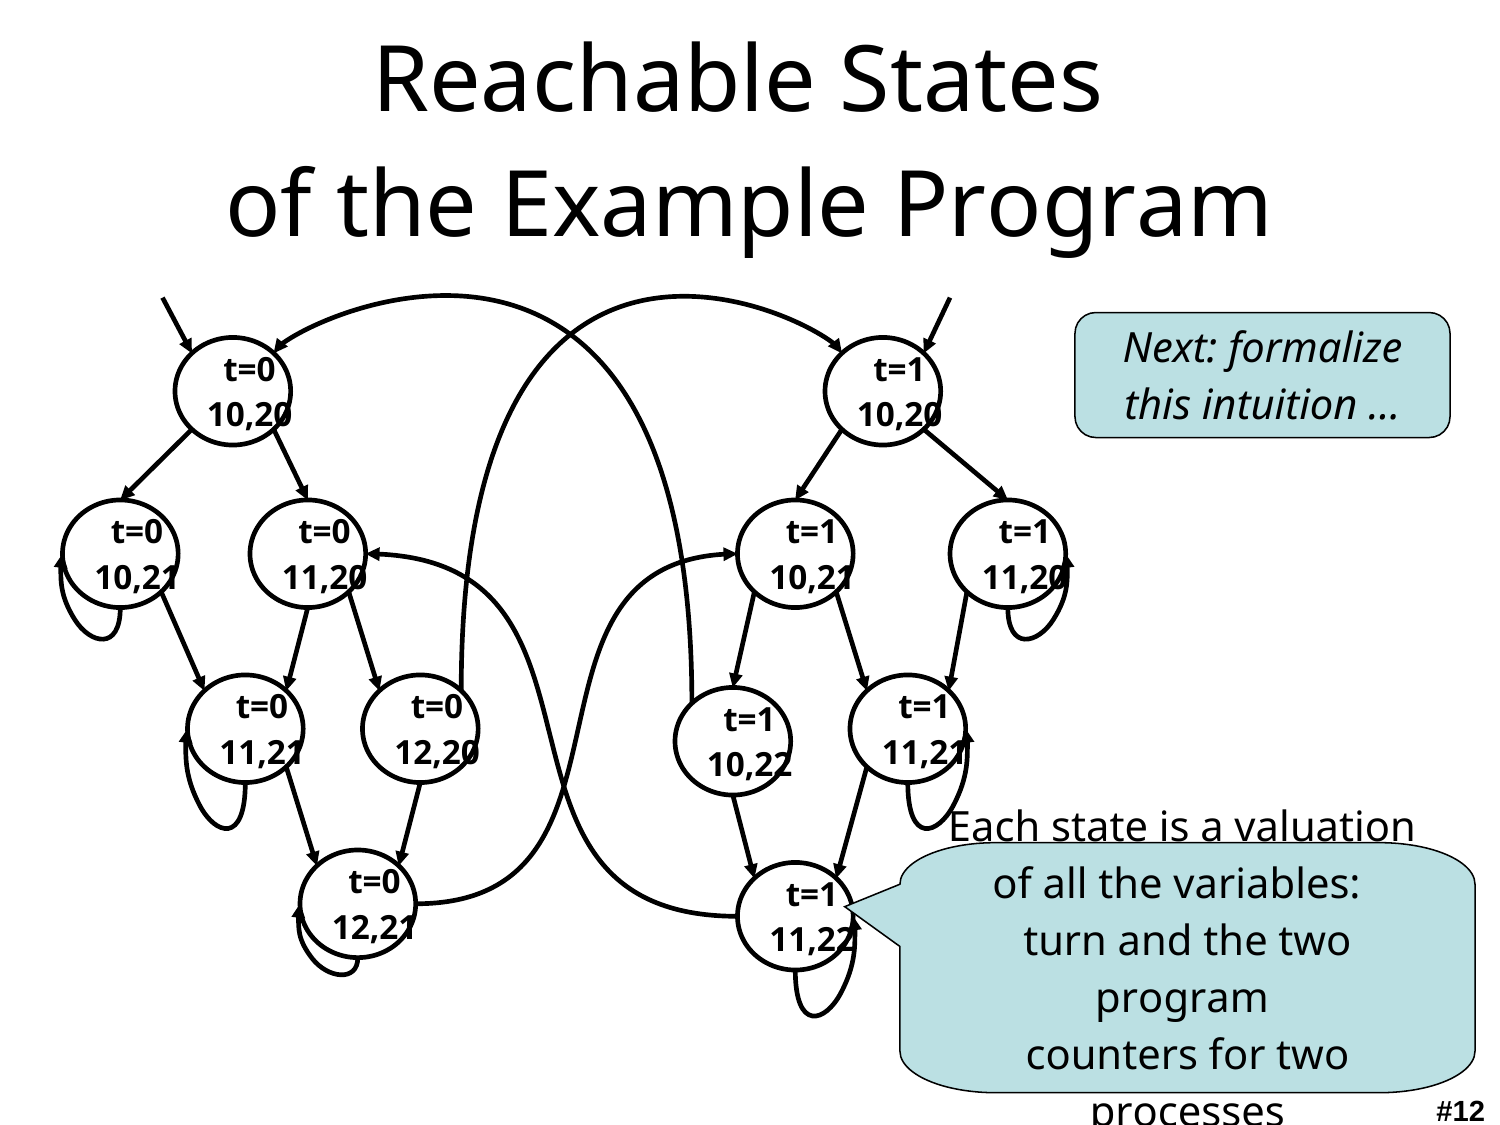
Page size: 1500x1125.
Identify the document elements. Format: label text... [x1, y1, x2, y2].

text_box t=0 12,20 [362, 674, 479, 783]
text_box Each state is a valuation of all the variables: turn and the two program counters for two processes [844, 842, 1476, 1093]
text_box t=0 11,20 [249, 499, 366, 608]
text_box t=0 12,21 [300, 849, 416, 958]
title Reachable States of the Example Program [24, 24, 1476, 254]
text_box t=1 11,21 [849, 674, 966, 783]
text_box t=1 11,20 [950, 499, 1066, 608]
text_box t=0 10,20 [174, 337, 291, 446]
text_box t=1 10,22 [675, 687, 791, 795]
text_box t=0 11,21 [187, 674, 304, 783]
text_box t=0 10,21 [62, 499, 179, 608]
text_box t=1 10,20 [825, 337, 941, 446]
text_box t=1 11,22 [737, 862, 854, 970]
text_box Next: formalize this intuition … [1074, 312, 1451, 438]
text_box t=1 10,21 [737, 499, 854, 608]
